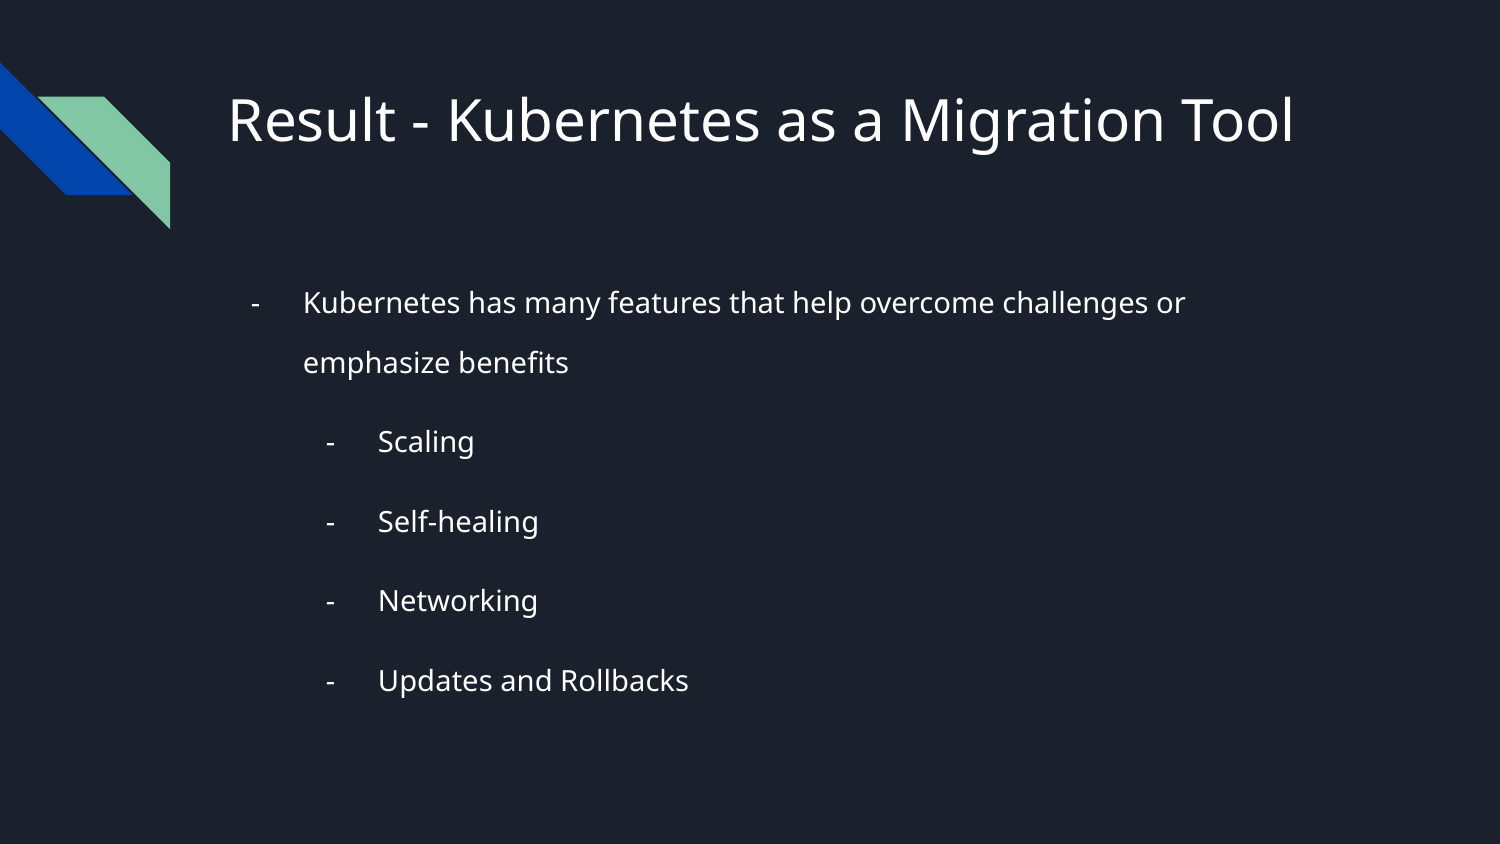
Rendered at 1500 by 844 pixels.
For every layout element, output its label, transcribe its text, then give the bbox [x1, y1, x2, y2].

list Kubernetes has many features that help overcome challenges or emphasize benefits Scaling Self-healing Networking Updates and Rollbacks [212, 247, 1261, 778]
title Result - Kubernetes as a Migration Tool [212, 64, 1368, 215]
